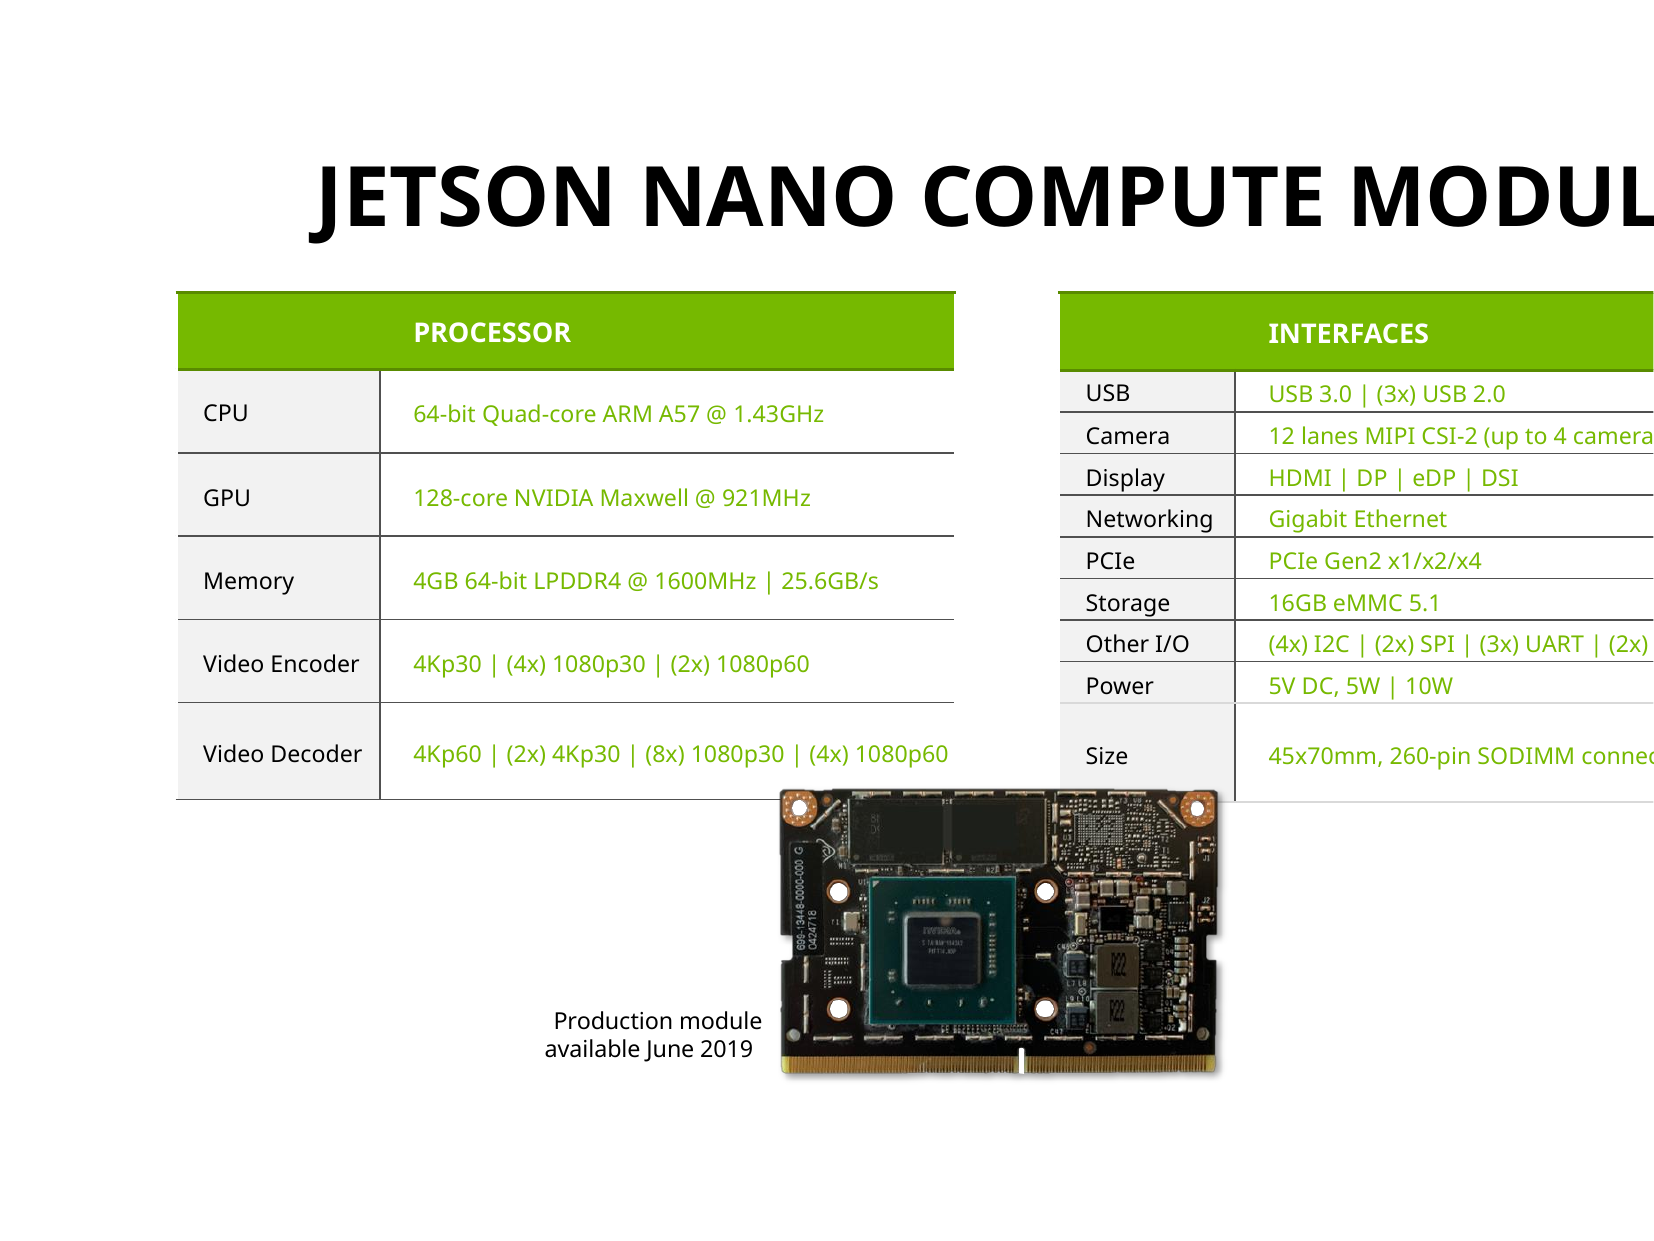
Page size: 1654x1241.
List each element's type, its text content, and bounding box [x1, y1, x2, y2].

text_box [178, 294, 954, 368]
text_box [178, 620, 379, 702]
text_box [178, 703, 379, 799]
text_box [1060, 454, 1234, 494]
text_box 45x70mm, 260-pin SODIMM connector [1268, 739, 1654, 767]
text_box [1236, 413, 1654, 453]
text_box [0, 0, 1654, 1125]
text_box [1236, 454, 1654, 494]
text_box [381, 371, 954, 452]
text_box 64-bit Quad-core ARM A57 @ 1.43GHz [413, 398, 801, 425]
text_box GPU [203, 481, 247, 509]
text_box [1236, 662, 1654, 702]
text_box Display [1085, 461, 1159, 488]
text_box [1236, 538, 1654, 578]
text_box [1236, 704, 1654, 801]
text_box Gigabit Ethernet [1268, 502, 1439, 530]
text_box PROCESSOR [413, 314, 560, 346]
text_box USB [1085, 376, 1125, 404]
text_box USB 3.0 | (3x) USB 2.0 [1268, 378, 1500, 405]
text_box [1060, 294, 1654, 369]
text_box 4GB 64-bit LPDDR4 @ 1600MHz | 25.6GB/s [413, 564, 849, 592]
text_box [1060, 538, 1234, 578]
text_box (4x) I2C | (2x) SPI | (3x) UART | (2x) I2S | GPIO [1268, 627, 1654, 655]
text_box Storage [1085, 586, 1164, 613]
text_box [1236, 372, 1654, 411]
text_box HDMI | DP | eDP | DSI [1268, 461, 1496, 488]
text_box [1236, 496, 1654, 536]
text_box Video Encoder [203, 648, 351, 675]
text_box Memory [203, 564, 284, 592]
text_box Networking [1085, 502, 1203, 530]
picture [770, 783, 1230, 1089]
text_box 128-core NVIDIA Maxwell @ 921MHz [413, 481, 779, 509]
text_box 16GB eMMC 5.1 [1268, 586, 1427, 613]
text_box 4Kp60 | (2x) 4Kp30 | (8x) 1080p30 | (4x) 1080p60 [413, 738, 928, 765]
text_box [1060, 413, 1234, 453]
text_box [381, 537, 954, 619]
text_box [381, 620, 954, 702]
text_box 4Kp30 | (4x) 1080p30 | (2x) 1080p60 [413, 648, 792, 675]
text_box Camera [1085, 419, 1165, 447]
text_box 12 lanes MIPI CSI-2 (up to 4 cameras) [1268, 419, 1650, 447]
text_box [381, 454, 954, 535]
text_box Other I/O [1085, 627, 1186, 655]
text_box [178, 454, 379, 535]
text_box [1060, 621, 1234, 661]
text_box JETSON NANO COMPUTE MODULE [315, 137, 1611, 235]
text_box INTERFACES [1268, 314, 1421, 346]
text_box available June 2019 [544, 1032, 752, 1060]
text_box Production module [553, 1005, 758, 1033]
text_box Video Decoder [203, 738, 353, 765]
text_box PCIe [1085, 544, 1132, 572]
text_box [381, 703, 954, 799]
text_box 5V DC, 5W | 10W [1268, 669, 1446, 697]
text_box [178, 371, 379, 452]
text_box [1236, 579, 1654, 619]
text_box [1060, 496, 1234, 536]
text_box [1060, 704, 1234, 801]
text_box [1060, 372, 1234, 411]
text_box [178, 537, 379, 619]
text_box [1236, 621, 1654, 661]
text_box [1060, 579, 1234, 619]
text_box Power [1085, 669, 1150, 697]
text_box Size [1085, 739, 1127, 767]
text_box [1060, 662, 1234, 702]
text_box CPU [203, 396, 245, 424]
text_box PCIe Gen2 x1/x2/x4 [1268, 544, 1476, 572]
